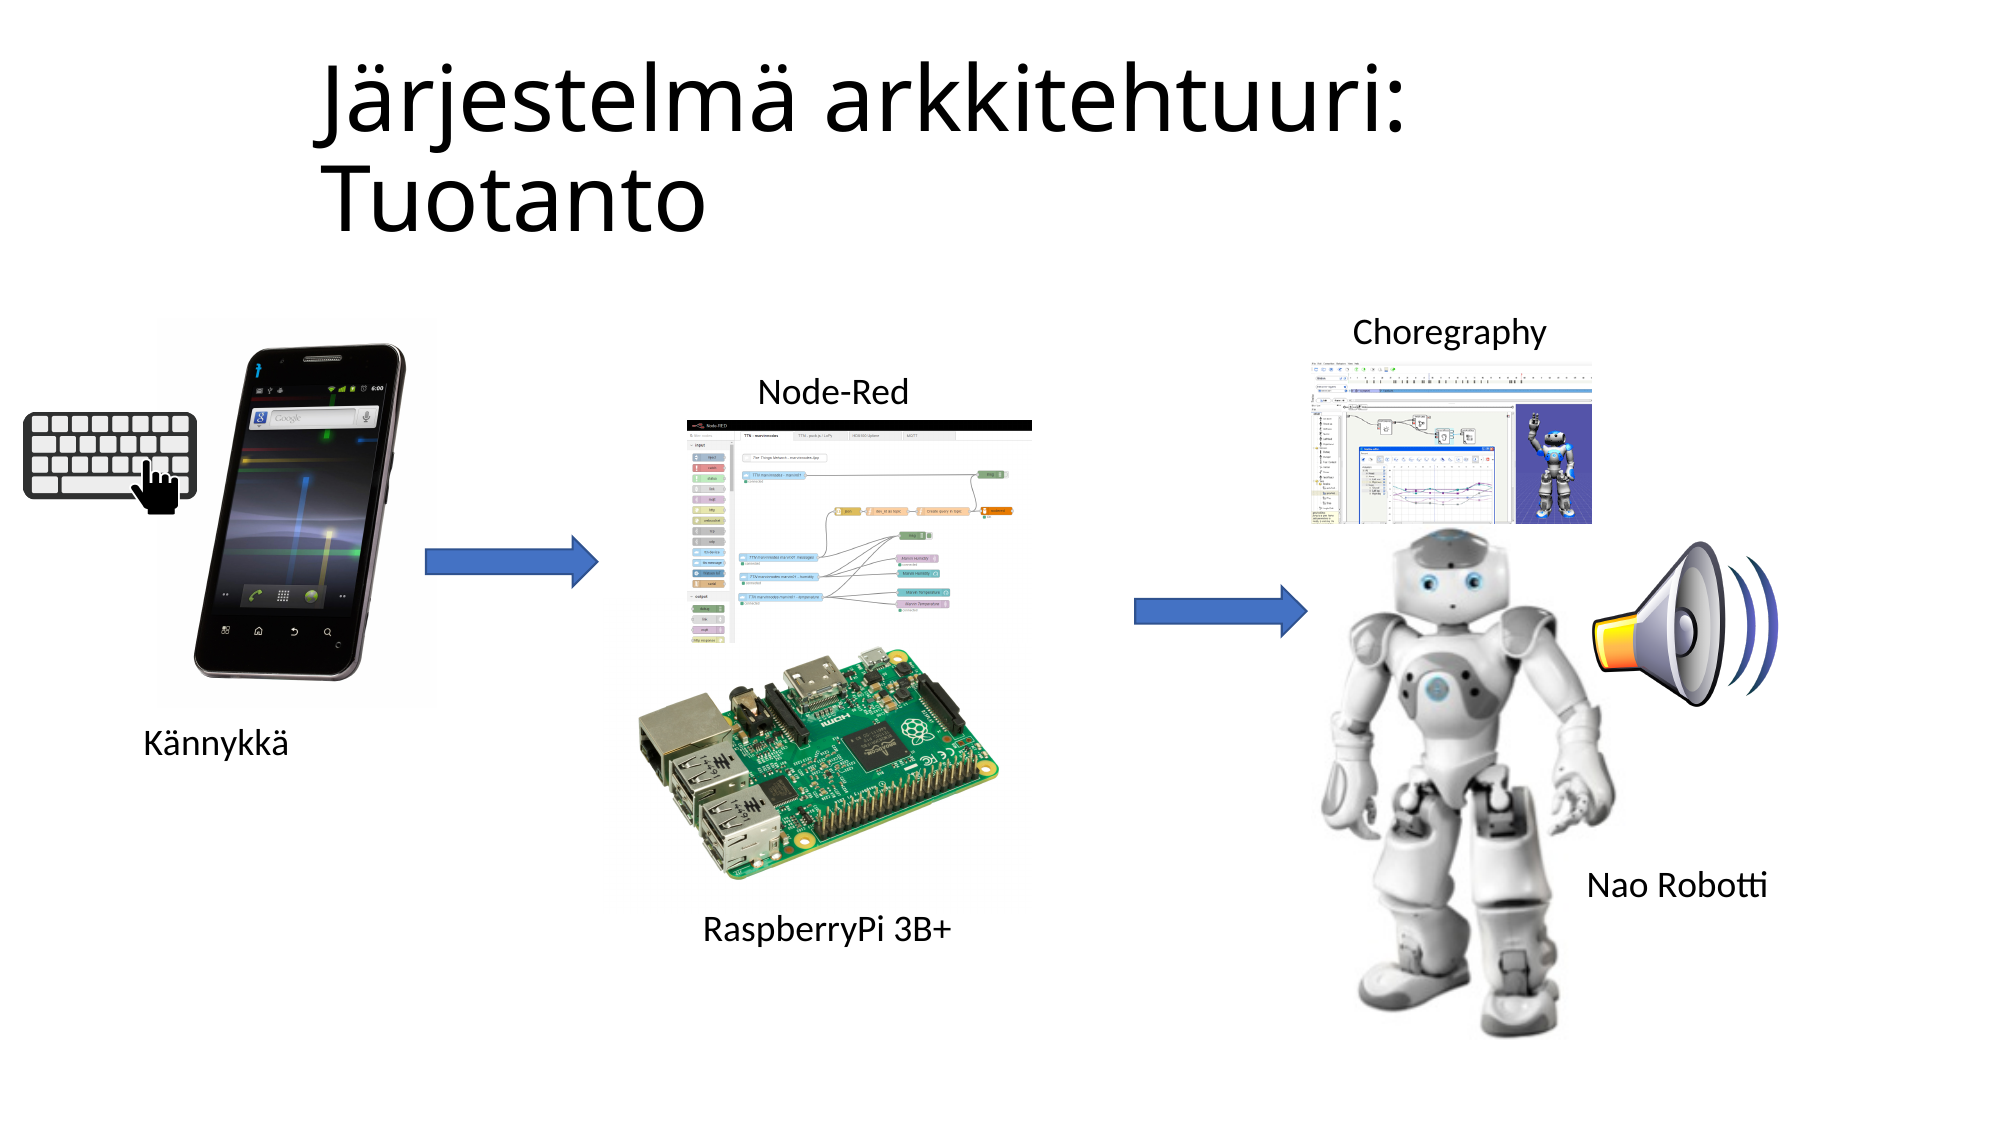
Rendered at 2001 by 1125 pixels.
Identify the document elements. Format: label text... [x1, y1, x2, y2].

text_box [426, 536, 598, 587]
text_box Node-Red [742, 359, 927, 421]
text_box RaspberryPi 3B+ [687, 896, 980, 958]
text_box Choregraphy [1338, 299, 1565, 361]
picture [23, 318, 437, 708]
picture [603, 420, 1032, 914]
text_box [1135, 586, 1307, 637]
text_box Kännykkä [128, 710, 307, 772]
text_box Nao Robotti [1571, 852, 1788, 914]
picture [1311, 361, 1784, 1056]
title Järjestelmä arkkitehtuuri: Tuotanto [305, 43, 1648, 261]
